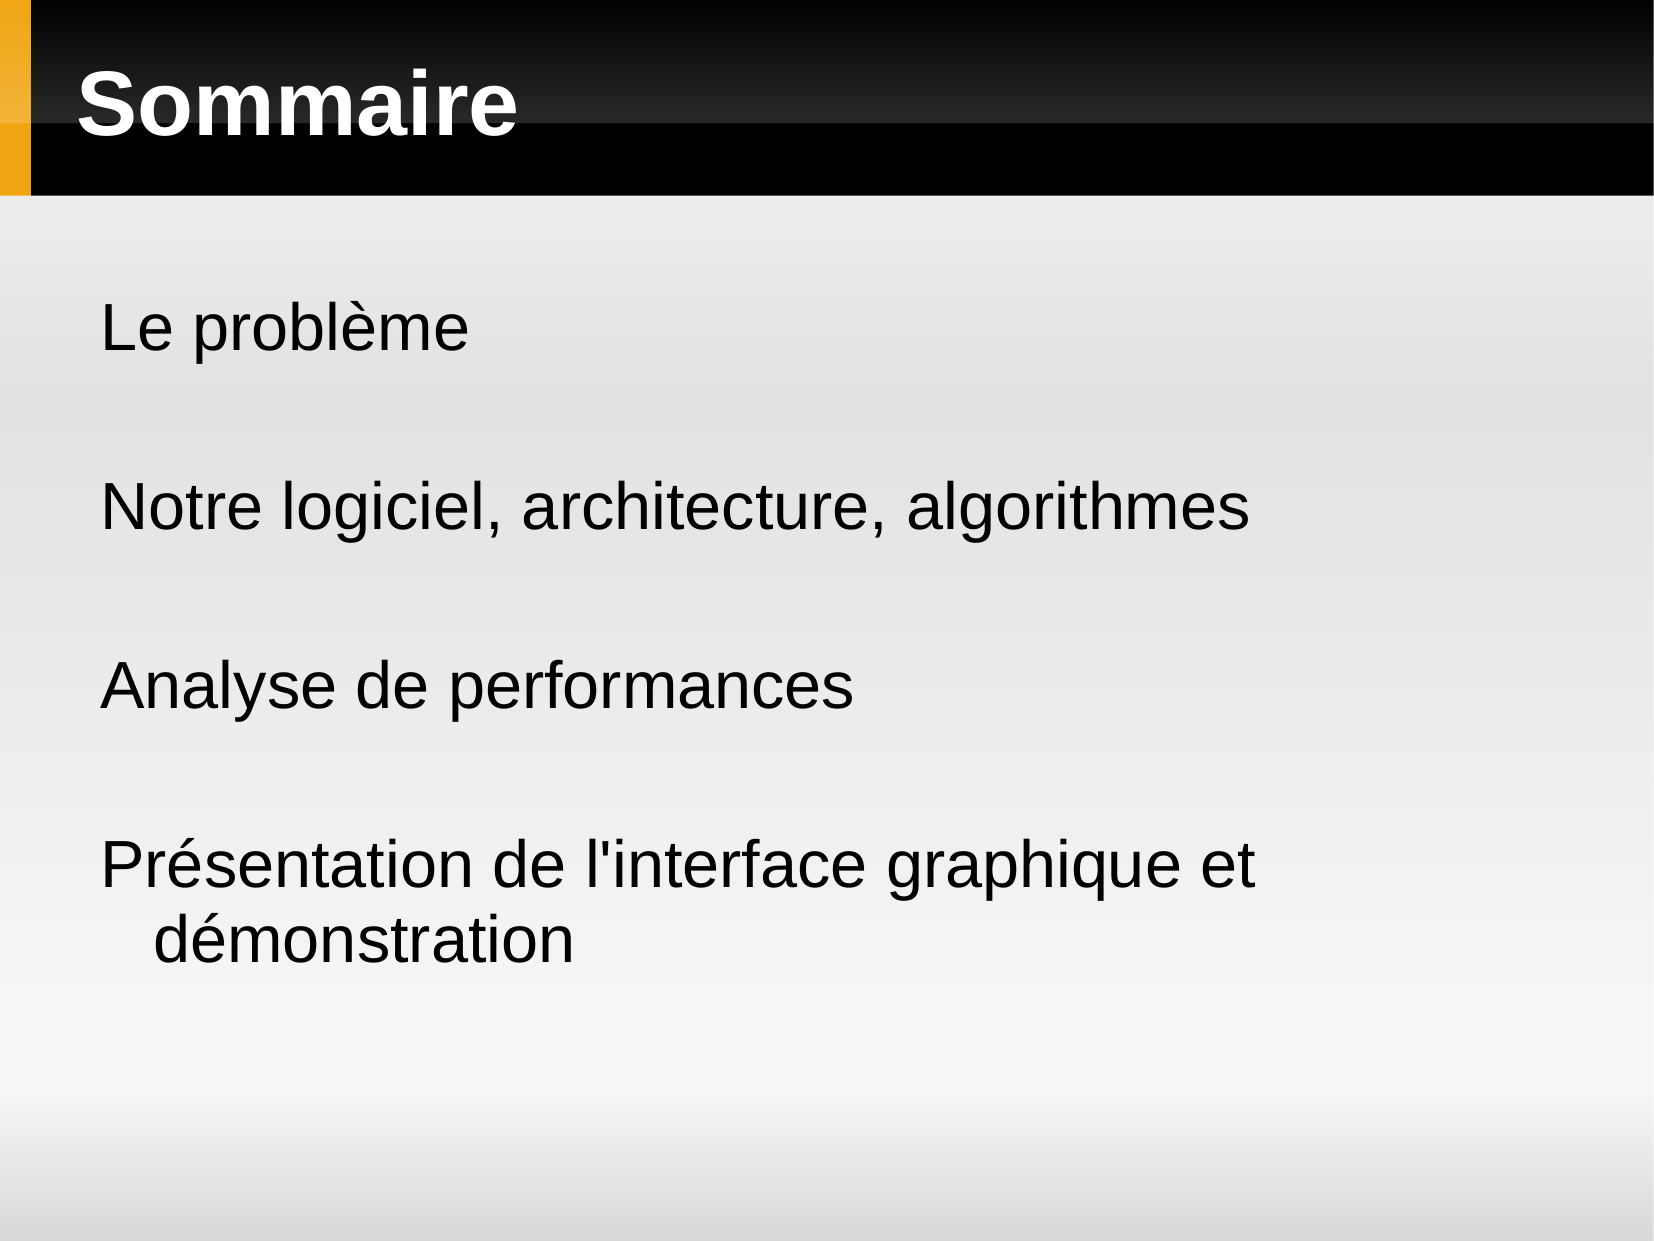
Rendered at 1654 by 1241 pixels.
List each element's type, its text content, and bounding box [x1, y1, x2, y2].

list Le problème Notre logiciel, architecture, algorithmes Analyse de performances Présentation de l'interface graphique et démonstration [82, 290, 1571, 1174]
picture [0, 0, 1654, 1241]
title Sommaire [76, 7, 1565, 200]
